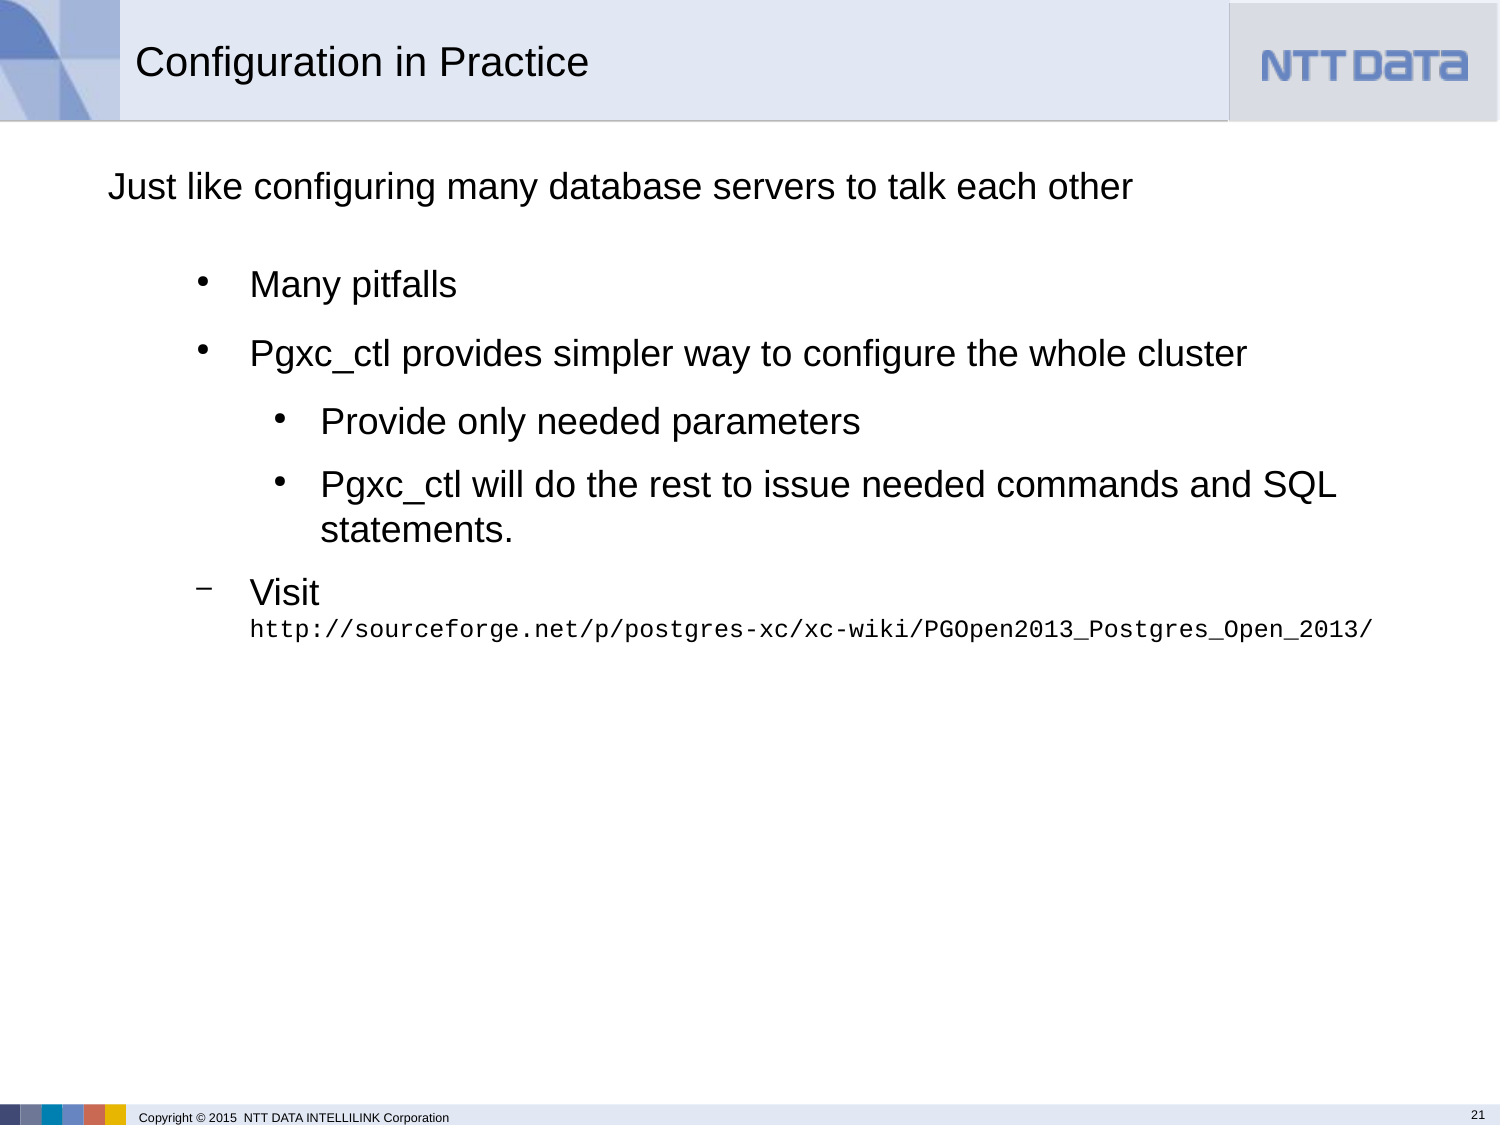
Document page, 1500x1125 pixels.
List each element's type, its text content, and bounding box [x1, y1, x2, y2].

title Configuration in Practice [120, 0, 1241, 120]
list Just like configuring many database servers to talk each other Many pitfalls Pgxc_ctl provides simpler way to configure the whole cluster Provide only needed parameters Pgxc_ctl will do the rest to issue needed commands and SQL statements. Visit http://sourceforge.net/p/postgres-xc/xc-wiki/PGOpen2013_Postgres_Open_2013/ [77, 154, 1473, 1069]
picture [0, 0, 120, 120]
picture [1262, 50, 1468, 81]
